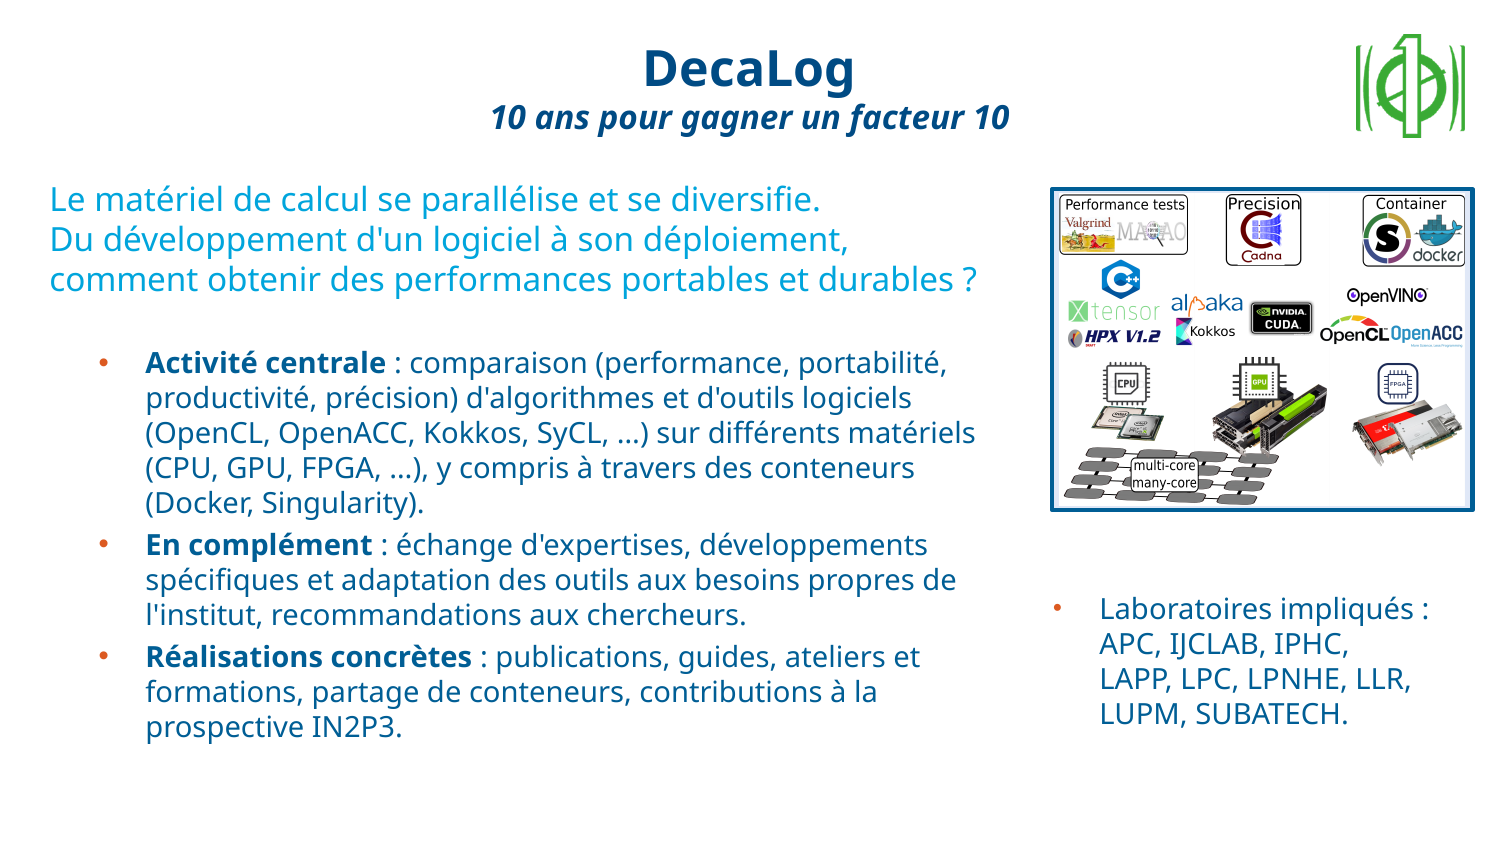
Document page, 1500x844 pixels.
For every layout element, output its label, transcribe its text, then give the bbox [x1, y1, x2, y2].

picture [1059, 193, 1465, 506]
text_box DecaLog 10 ans pour gagner un facteur 10 [34, 35, 1465, 138]
text_box Laboratoires impliqués : APC, IJCLAB, IPHC, LAPP, LPC, LPNHE, LLR, LUPM, SUBATECH. [988, 583, 1482, 756]
text_box Le matériel de calcul se parallélise et se diversifie. Du développement d'un logiciel à son déploiement, comment obtenir des performances portables et durables ? Activité centrale : comparaison (performance, portabilité, productivité, précision) d'algorithmes et d'outils logiciels (OpenCL, OpenACC, Kokkos, SyCL, …) sur différents matériels (CPU, GPU, FPGA, …), y compris à travers des conteneurs (Docker, Singularity). En complément : échange d'expertises, développements spécifiques et adaptation des outils aux besoins propres de l'institut, recommandations aux chercheurs. Réalisations concrètes : publications, guides, ateliers et formations, partage de conteneurs, contributions à la prospective IN2P3. [34, 171, 1020, 801]
text_box [1052, 189, 1473, 511]
